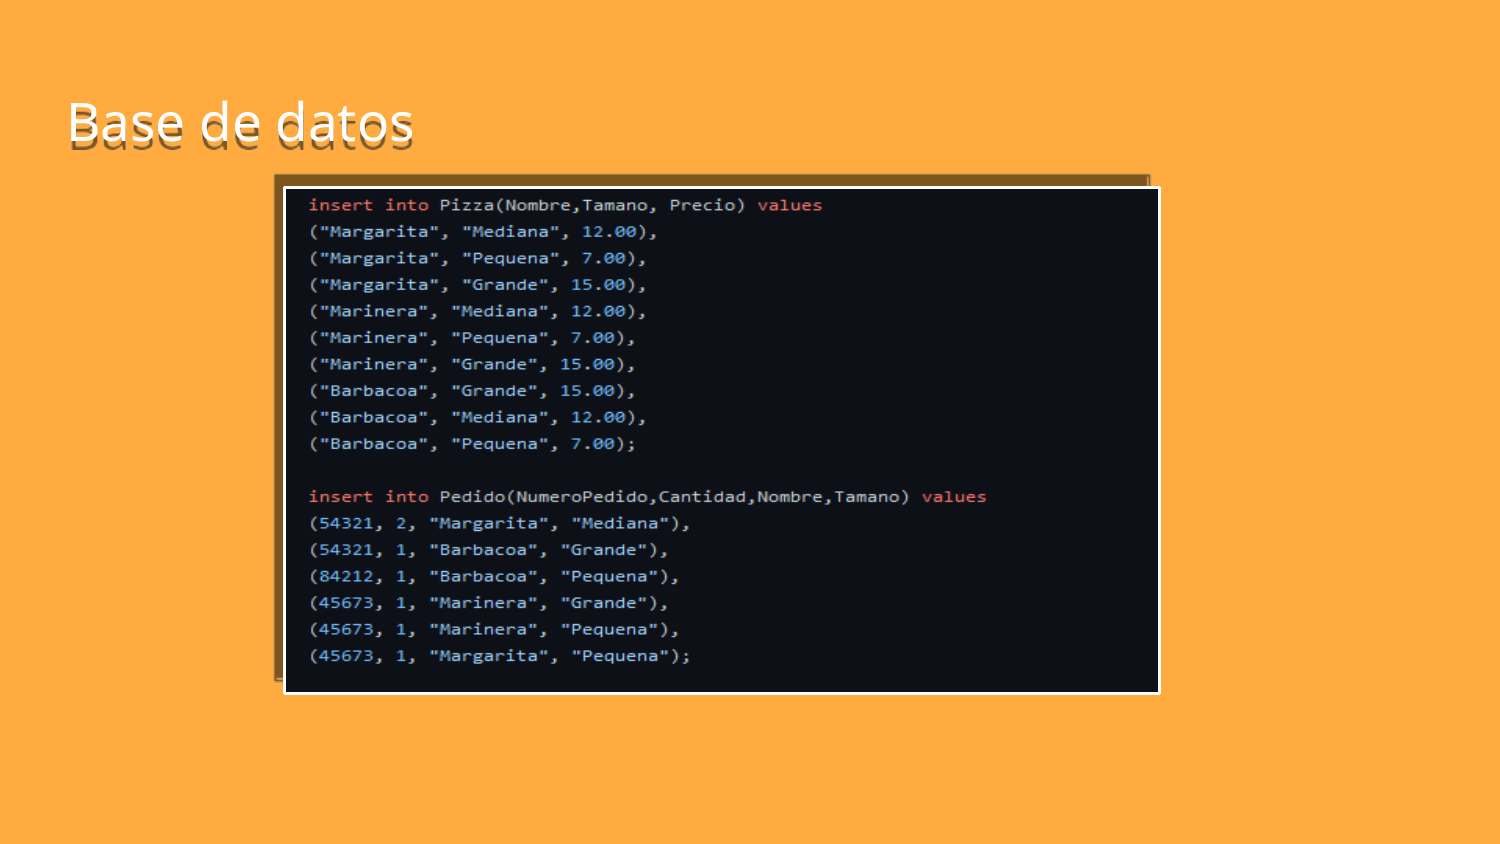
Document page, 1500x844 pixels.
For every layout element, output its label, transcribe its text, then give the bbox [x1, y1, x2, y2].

title Base de datos [51, 72, 1449, 167]
picture [285, 189, 1158, 693]
